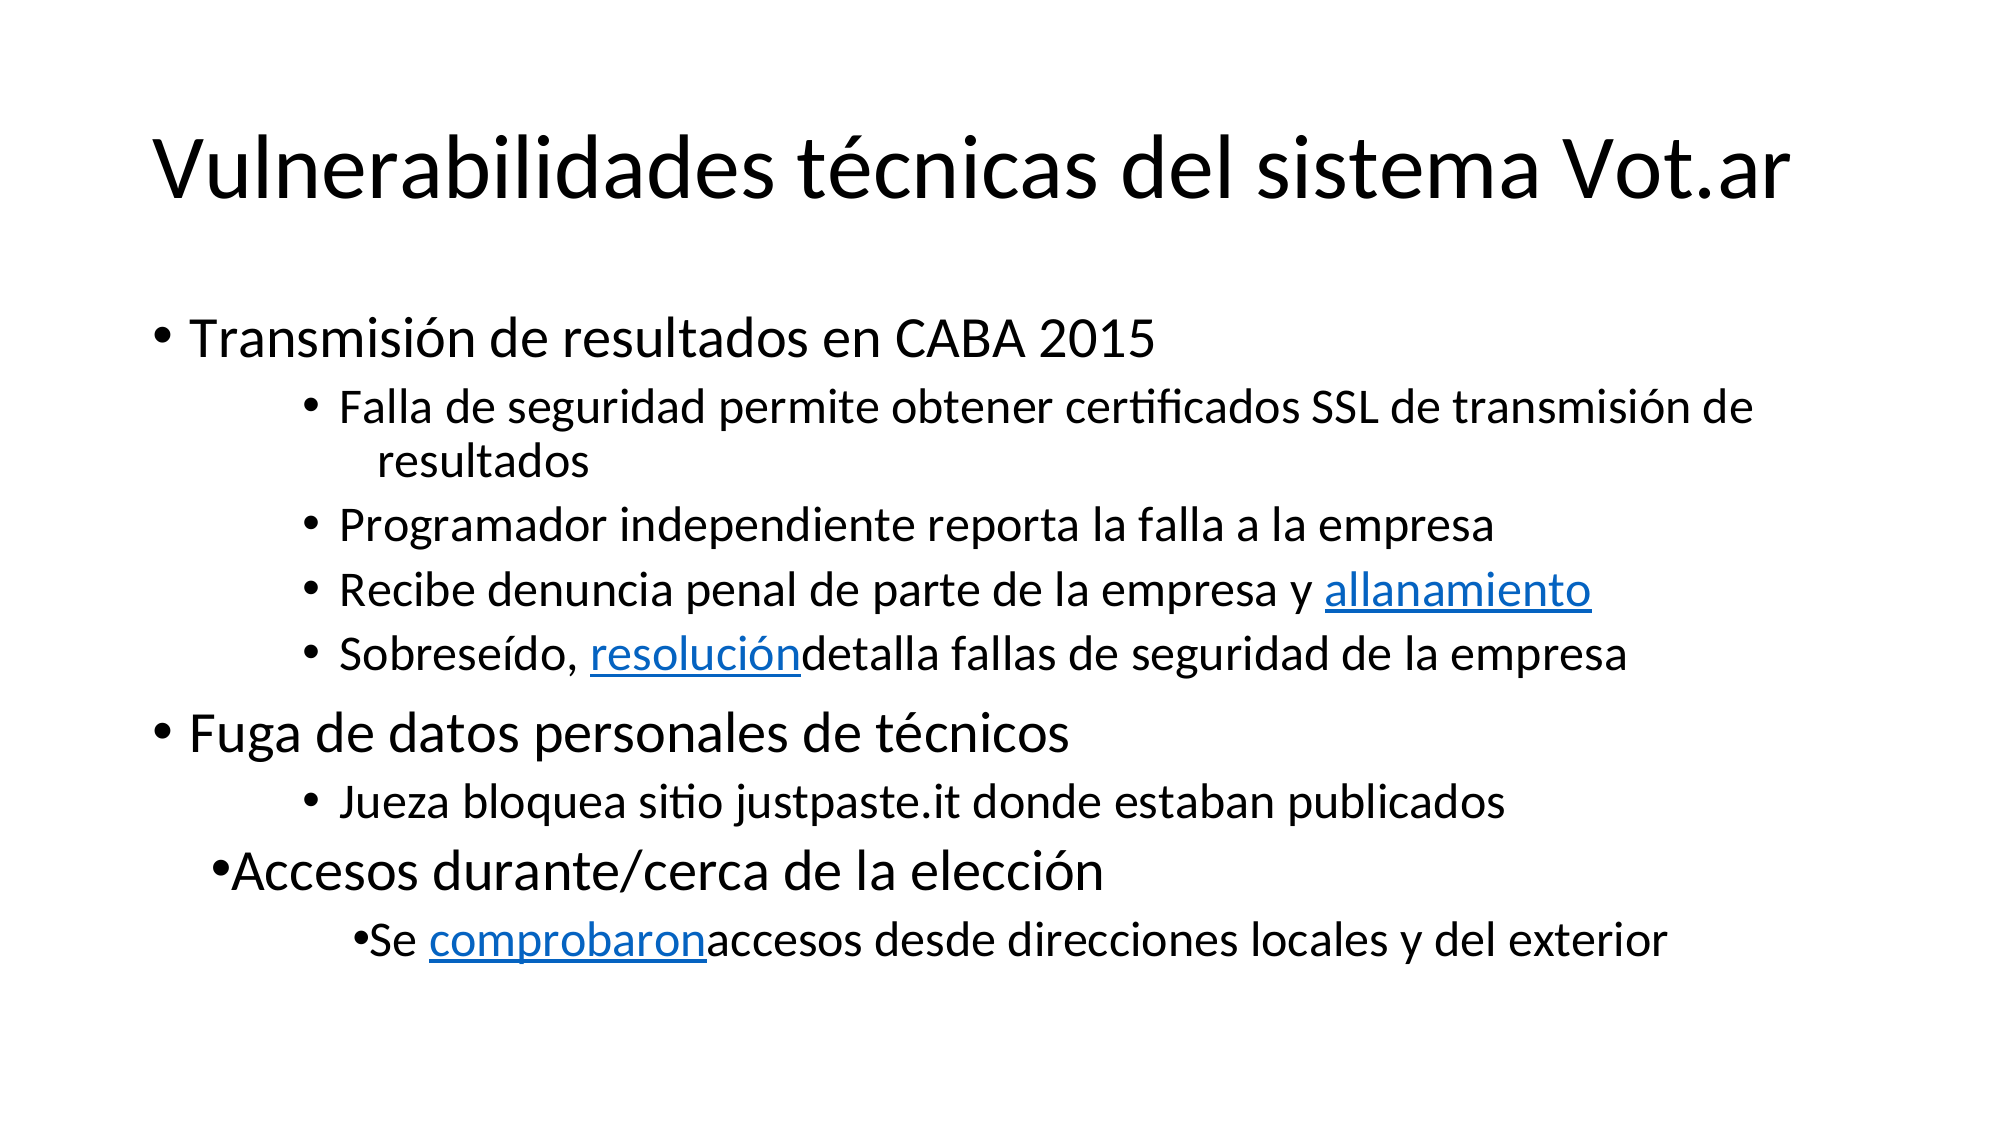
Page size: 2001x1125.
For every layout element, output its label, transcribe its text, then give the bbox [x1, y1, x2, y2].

list Transmisión de resultados en CABA 2015 Falla de seguridad permite obtener certificados SSL de transmisión de resultados Programador independiente reporta la falla a la empresa Recibe denuncia penal de parte de la empresa y allanamiento Sobreseído, resolución detalla fallas de seguridad de la empresa Fuga de datos personales de técnicos Jueza bloquea sitio justpaste.it donde estaban publicados Accesos durante/cerca de la elección Se comprobaron accesos desde direcciones locales y del exterior [137, 299, 1863, 1014]
title Vulnerabilidades técnicas del sistema Vot.ar [137, 59, 1863, 278]
